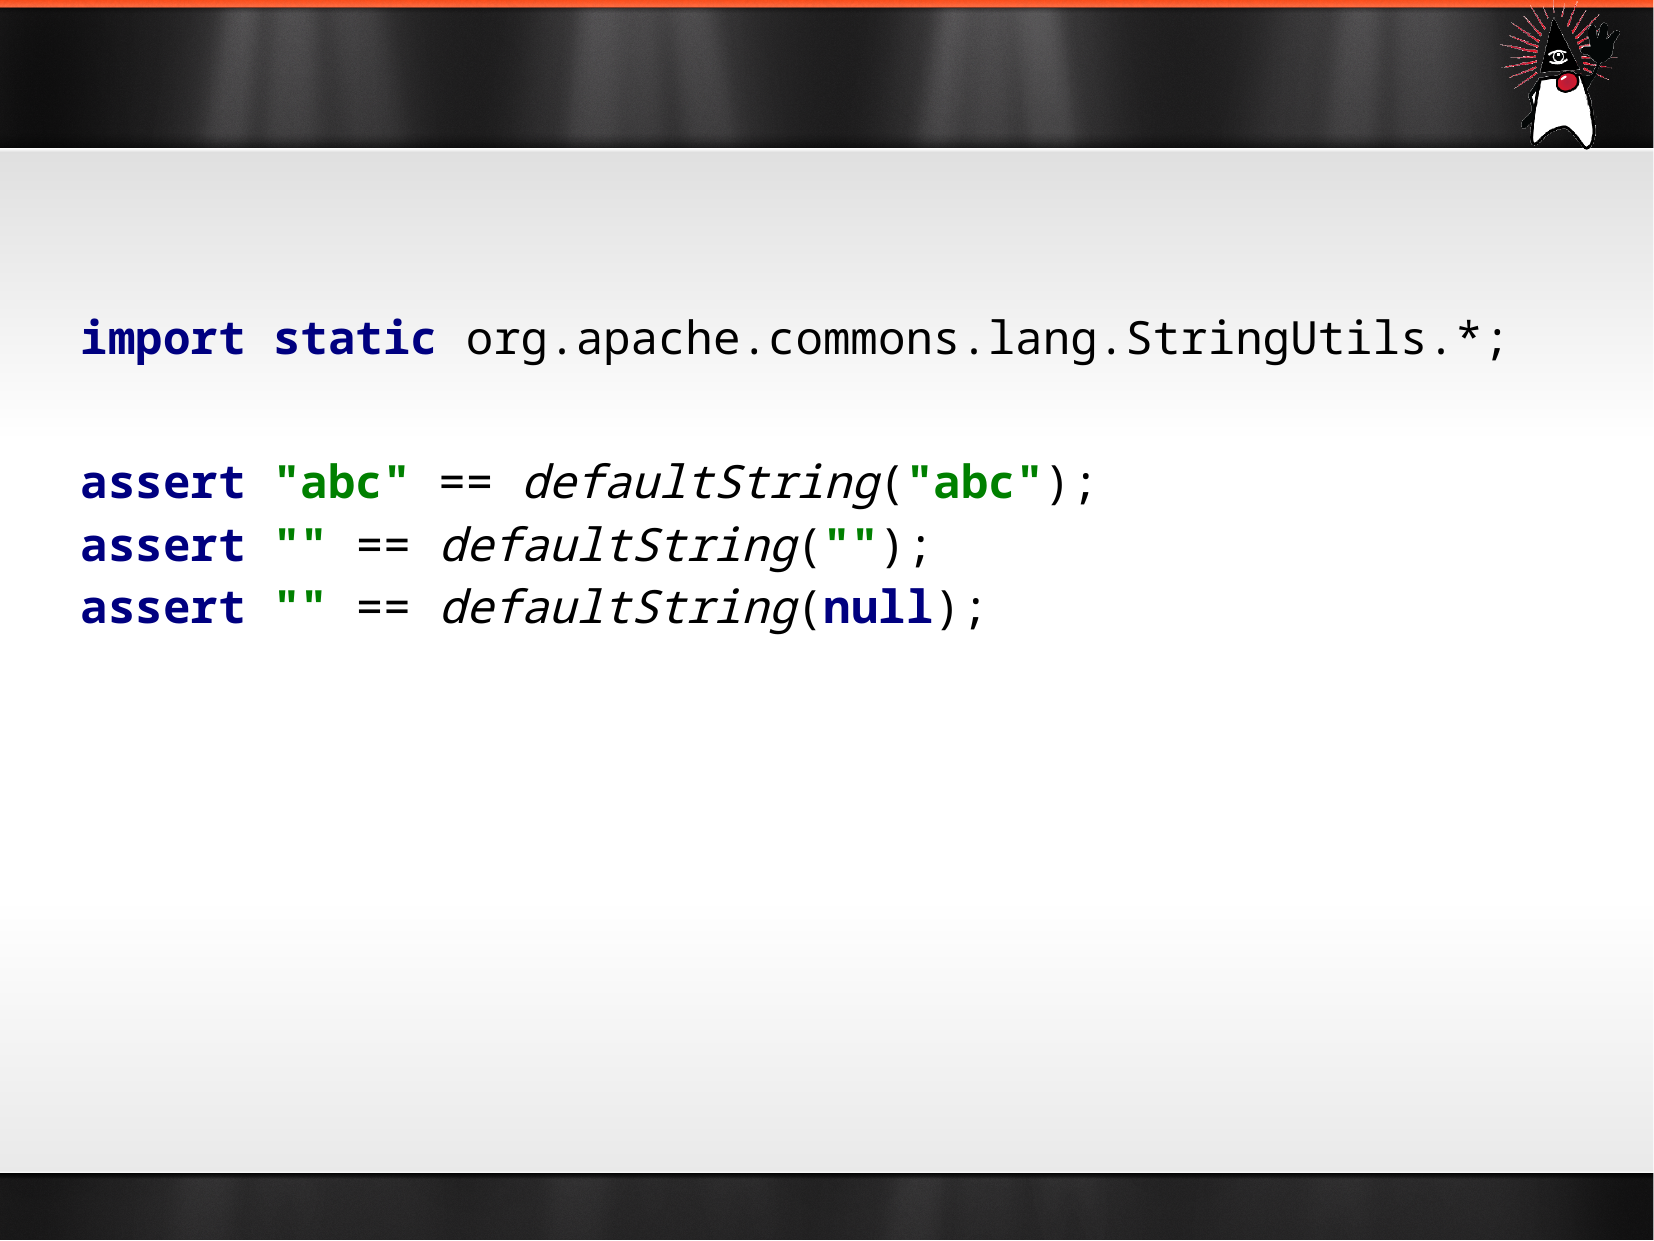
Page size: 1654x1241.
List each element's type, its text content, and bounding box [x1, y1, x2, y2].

picture [0, 0, 1654, 1240]
subtitle import static org.apache.commons.lang.StringUtils.*; assert "abc" == defaultString("abc"); assert "" == defaultString(""); assert "" == defaultString(null); [80, 305, 1570, 1125]
